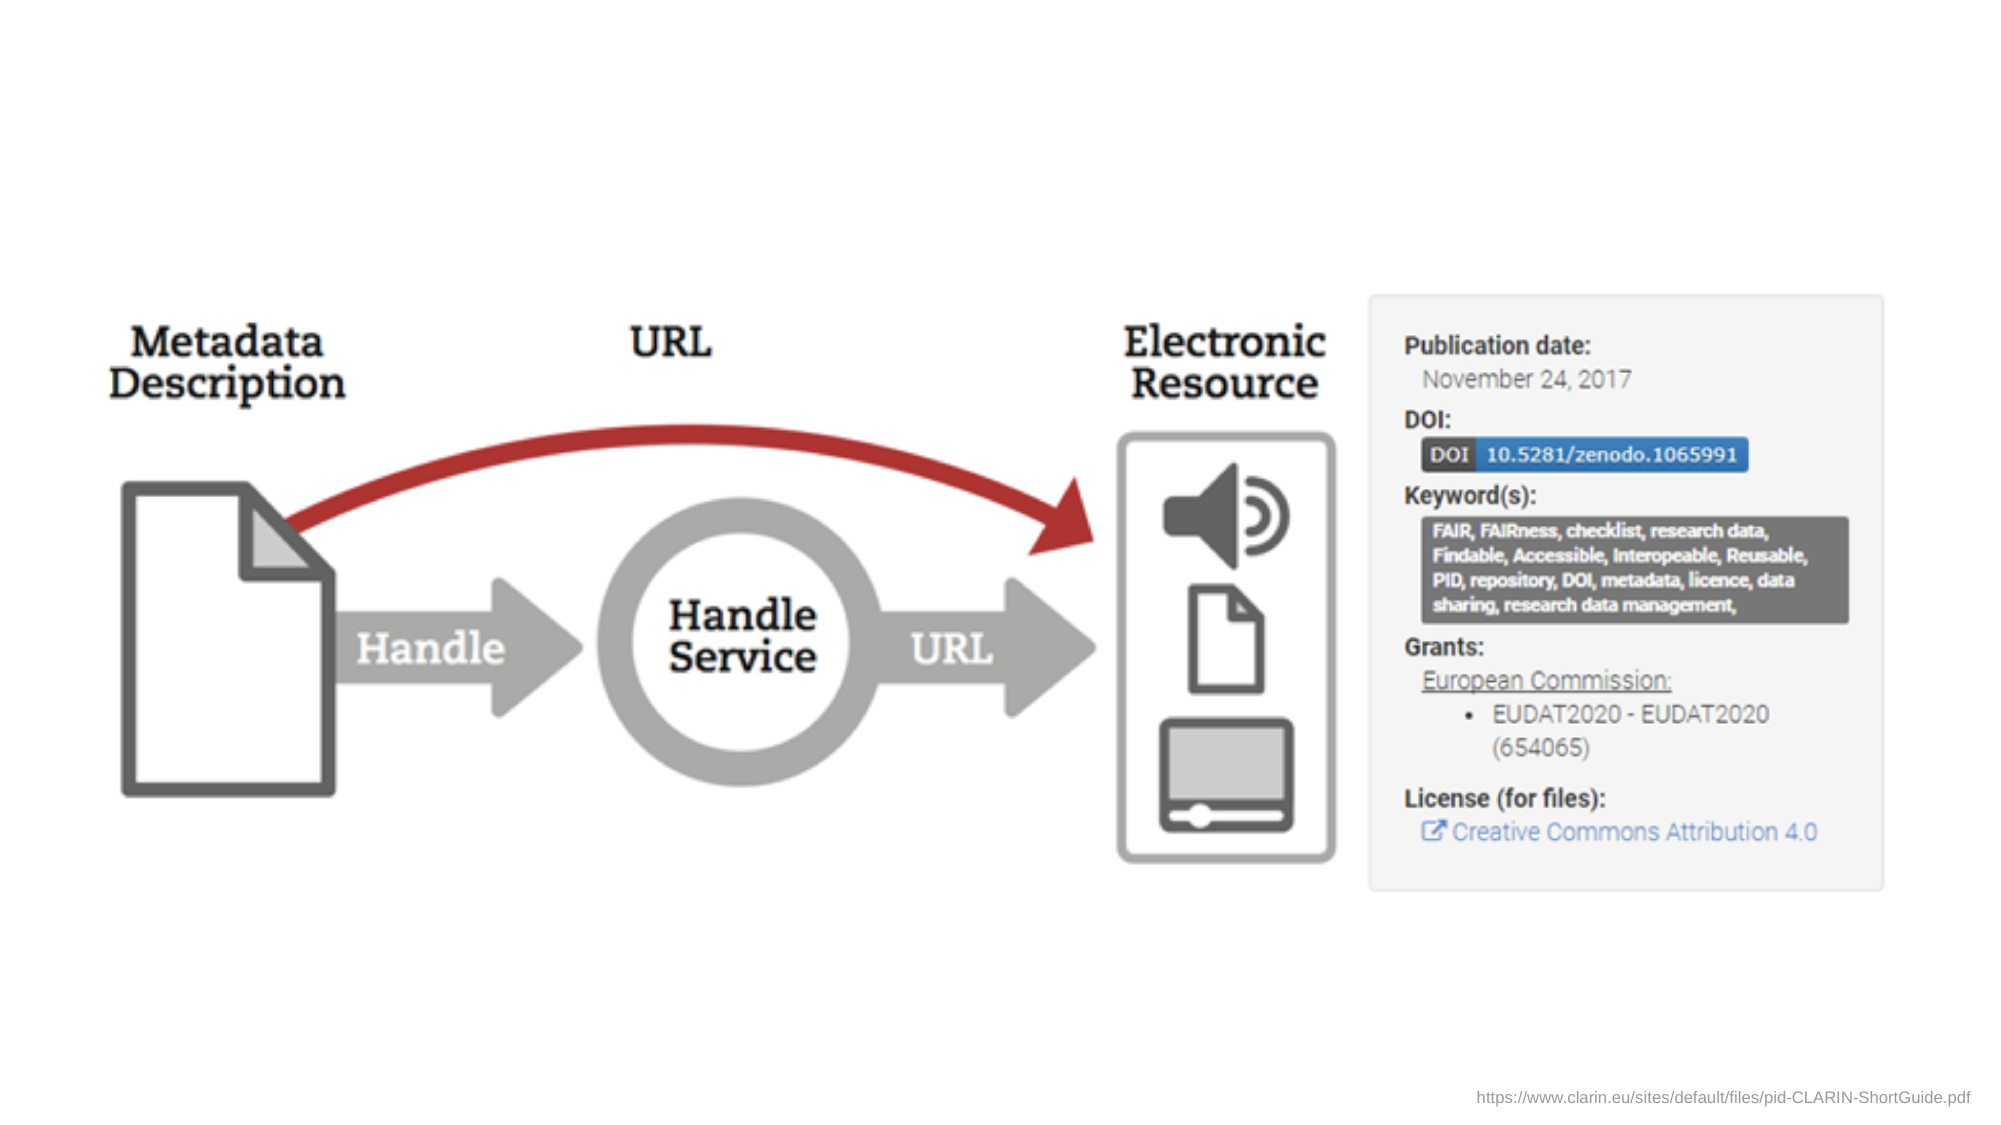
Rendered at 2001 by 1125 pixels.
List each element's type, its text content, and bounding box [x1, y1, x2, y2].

picture [99, 274, 1900, 905]
text_box https://www.clarin.eu/sites/default/files/pid-CLARIN-ShortGuide.pdf [1461, 1080, 1997, 1123]
